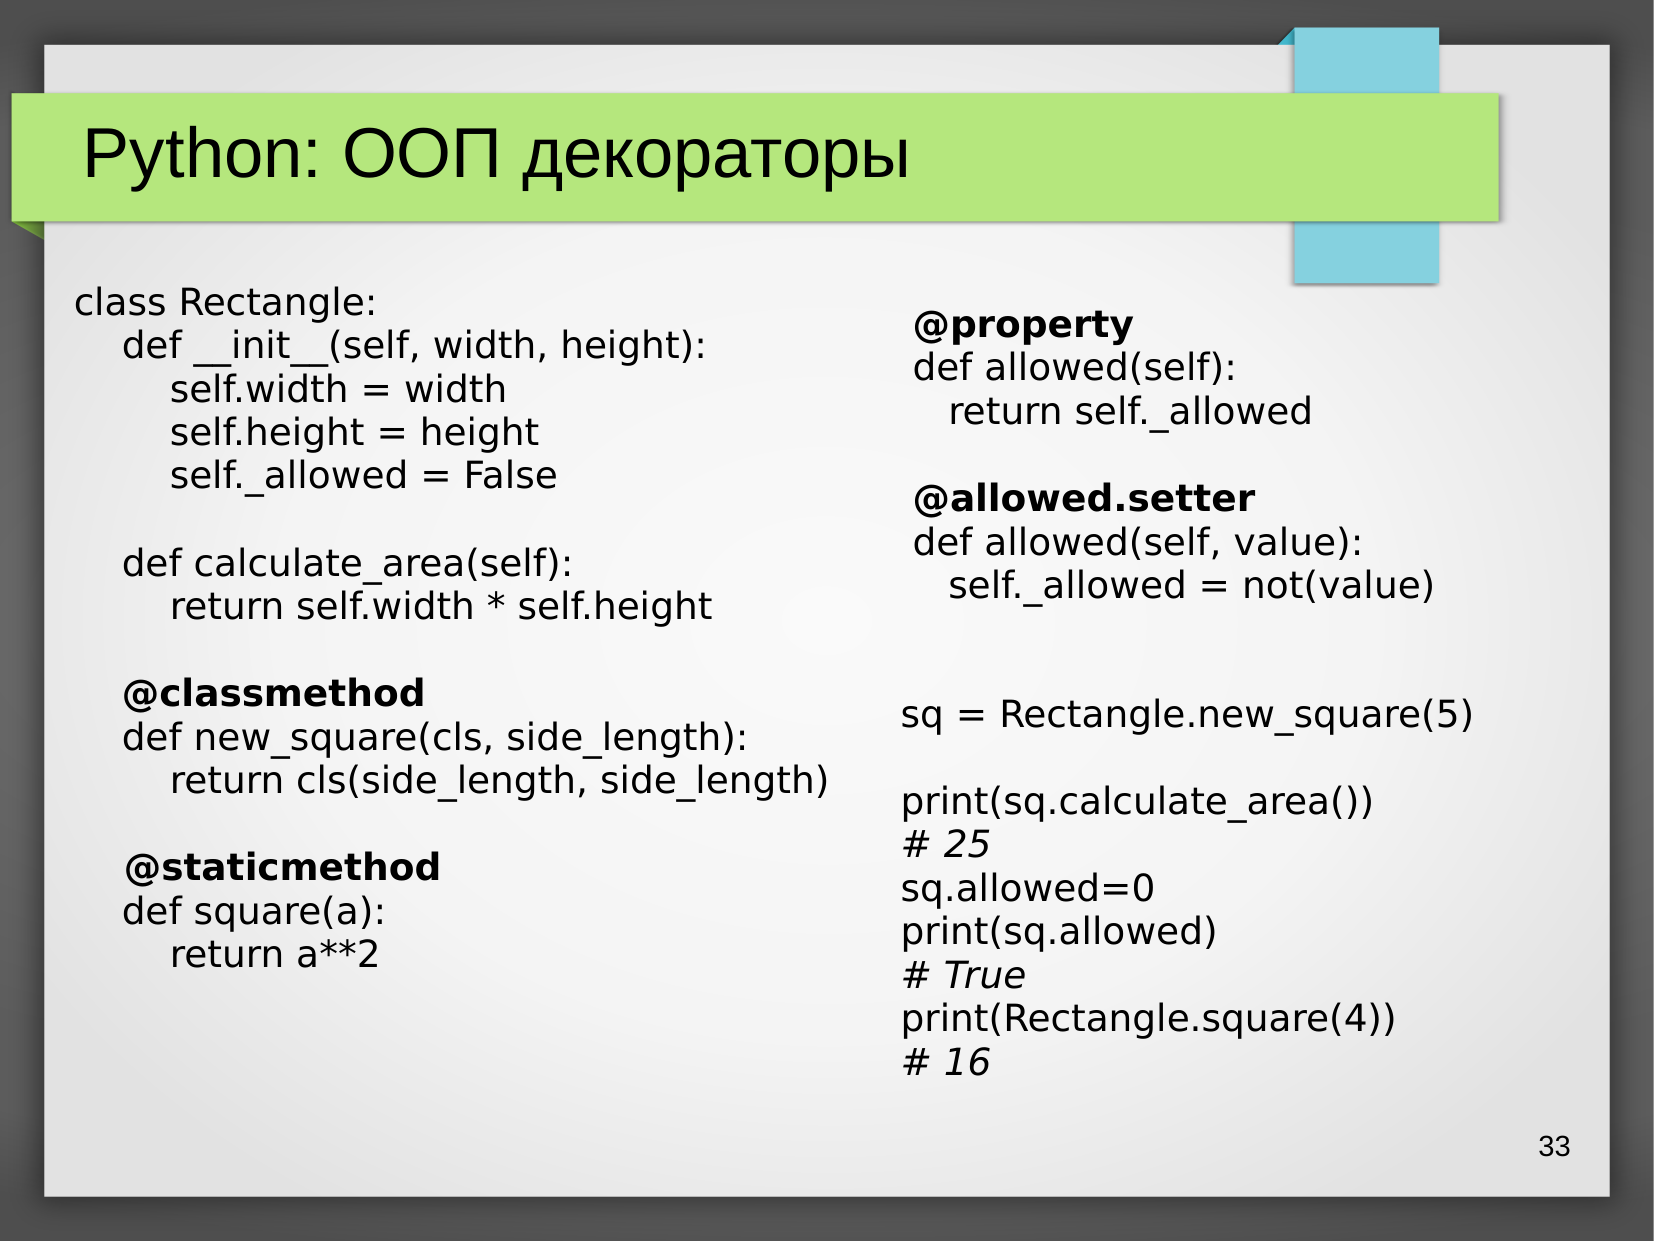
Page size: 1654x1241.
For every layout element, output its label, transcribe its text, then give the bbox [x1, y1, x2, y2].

title Python: ООП декораторы [82, 49, 1571, 257]
picture [0, 0, 1654, 1241]
text_box sq = Rectangle.new_square(5) print(sq.calculate_area()) # 25 sq.allowed=0 print(sq.allowed) # True print(Rectangle.square(4)) # 16 [885, 685, 1595, 1110]
text_box @property def allowed(self): return self._allowed @allowed.setter def allowed(self, value): self._allowed = not(value) [897, 295, 1524, 638]
text_box class Rectangle: def __init__(self, width, height): self.width = width self.height = height self._allowed = False def calculate_area(self): return self.width * self.height @classmethod def new_square(cls, side_length): return cls(side_length, side_length) @staticmethod def square(a): return a**2 [59, 272, 851, 1107]
